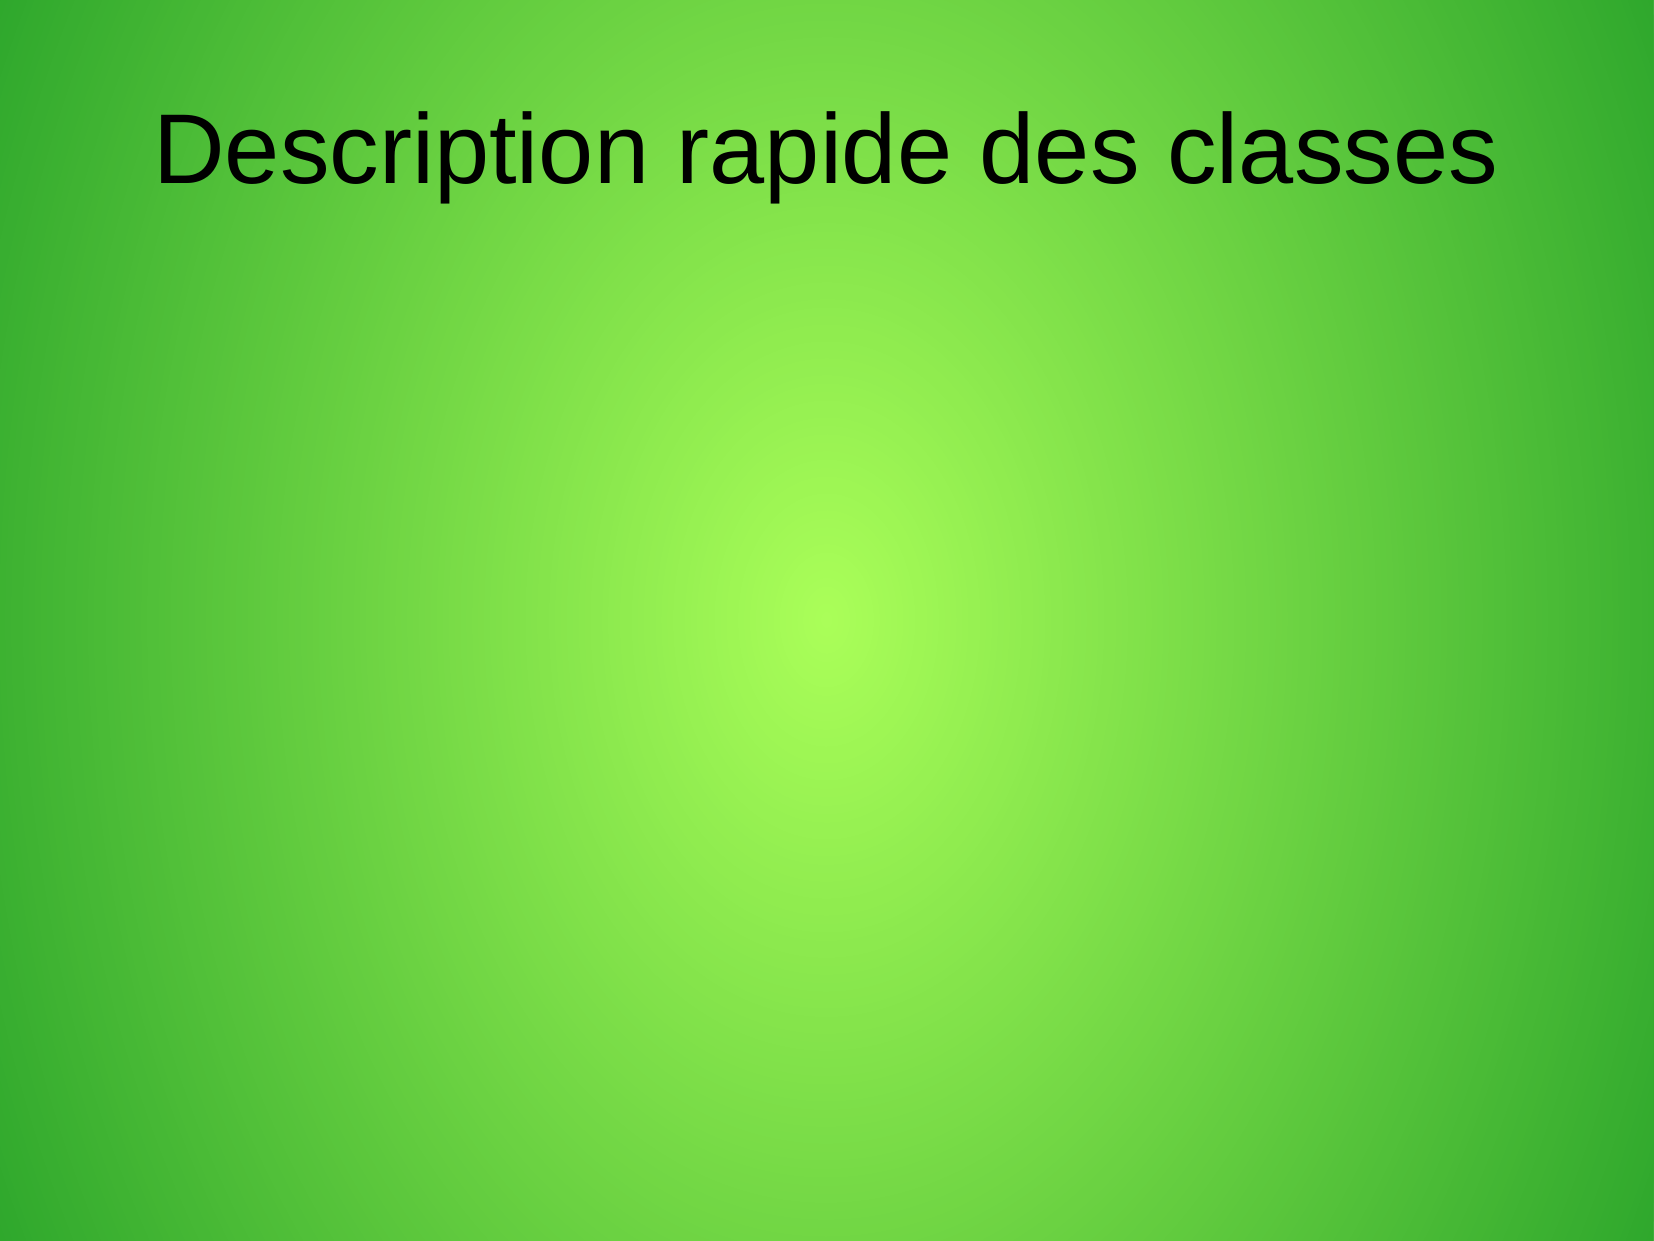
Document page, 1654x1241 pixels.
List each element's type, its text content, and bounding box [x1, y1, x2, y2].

title Description rapide des classes [82, 47, 1571, 252]
